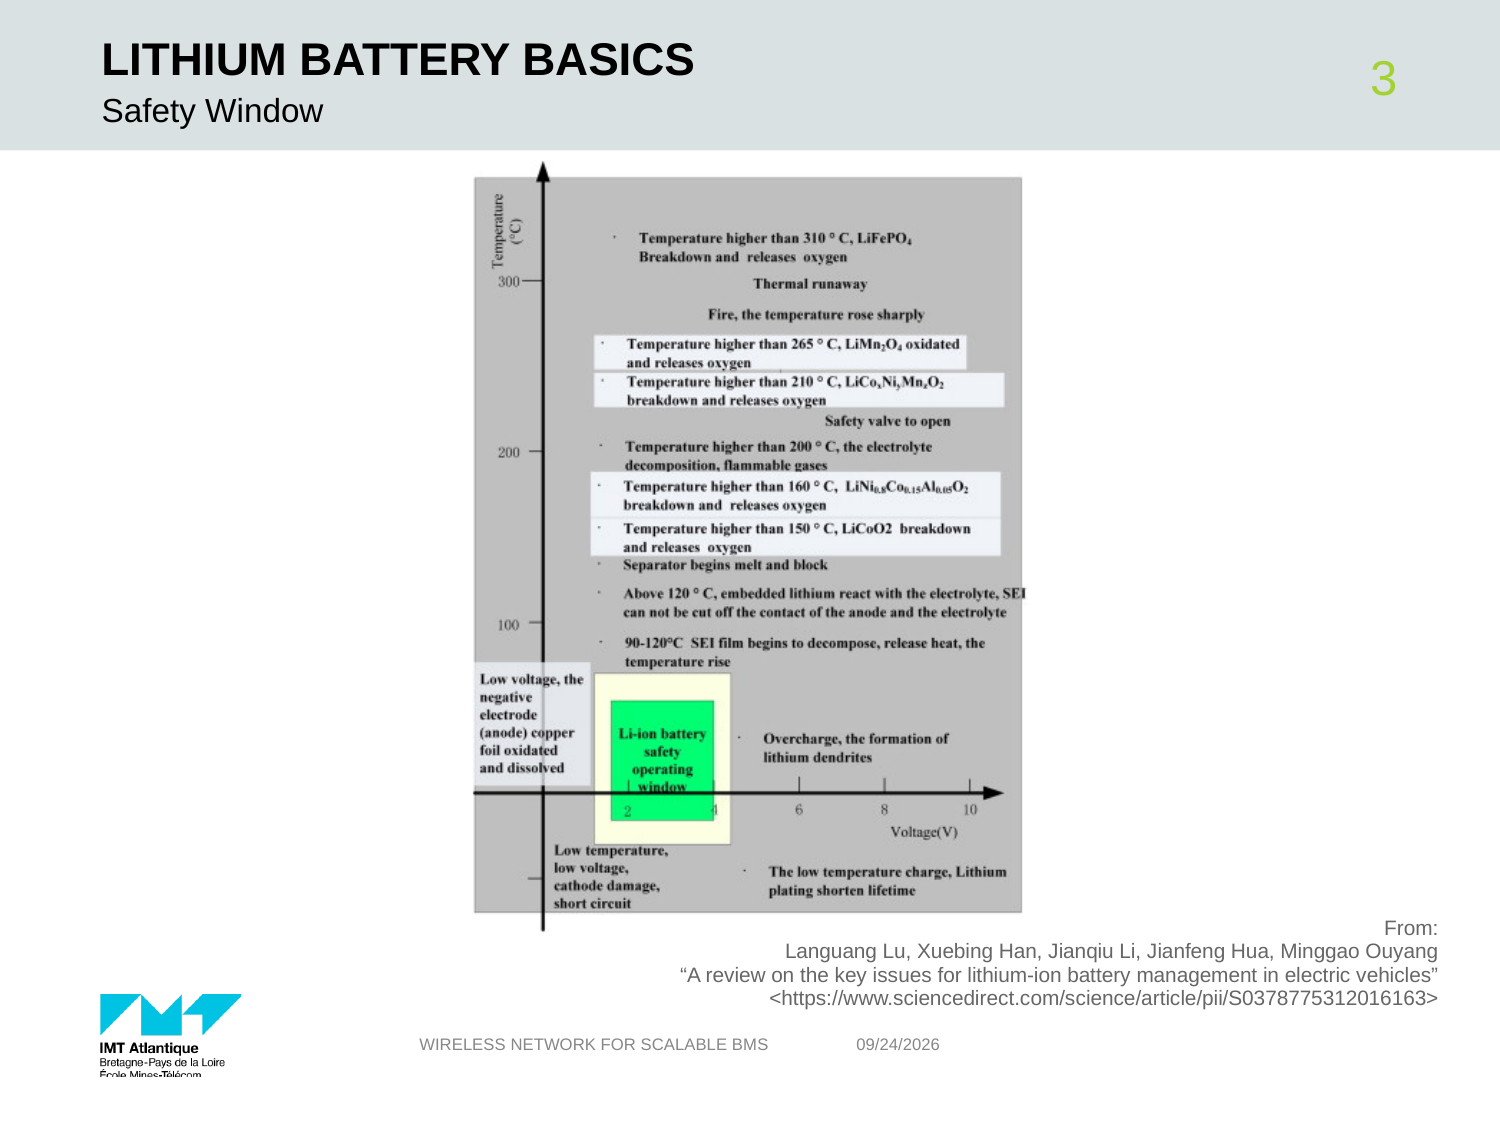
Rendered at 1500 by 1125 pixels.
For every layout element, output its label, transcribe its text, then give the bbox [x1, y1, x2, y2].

text_box Wireless Network for Scalable BMS [419, 994, 809, 1054]
picture [472, 160, 1028, 934]
text_box 03/15/2018 [856, 994, 1247, 1054]
list Safety Window [101, 88, 1254, 150]
slide_number <numéro> [1290, 42, 1398, 110]
title Lithium battery basics [101, 0, 1252, 85]
text_box From: Languang Lu, Xuebing Han, Jianqiu Li, Jianfeng Hua, Minggao Ouyang “A review on the key issues for lithium-ion battery management in electric vehicles” <https://www.sciencedirect.com/science/article/pii/S0378775312016163> [665, 909, 1453, 1018]
